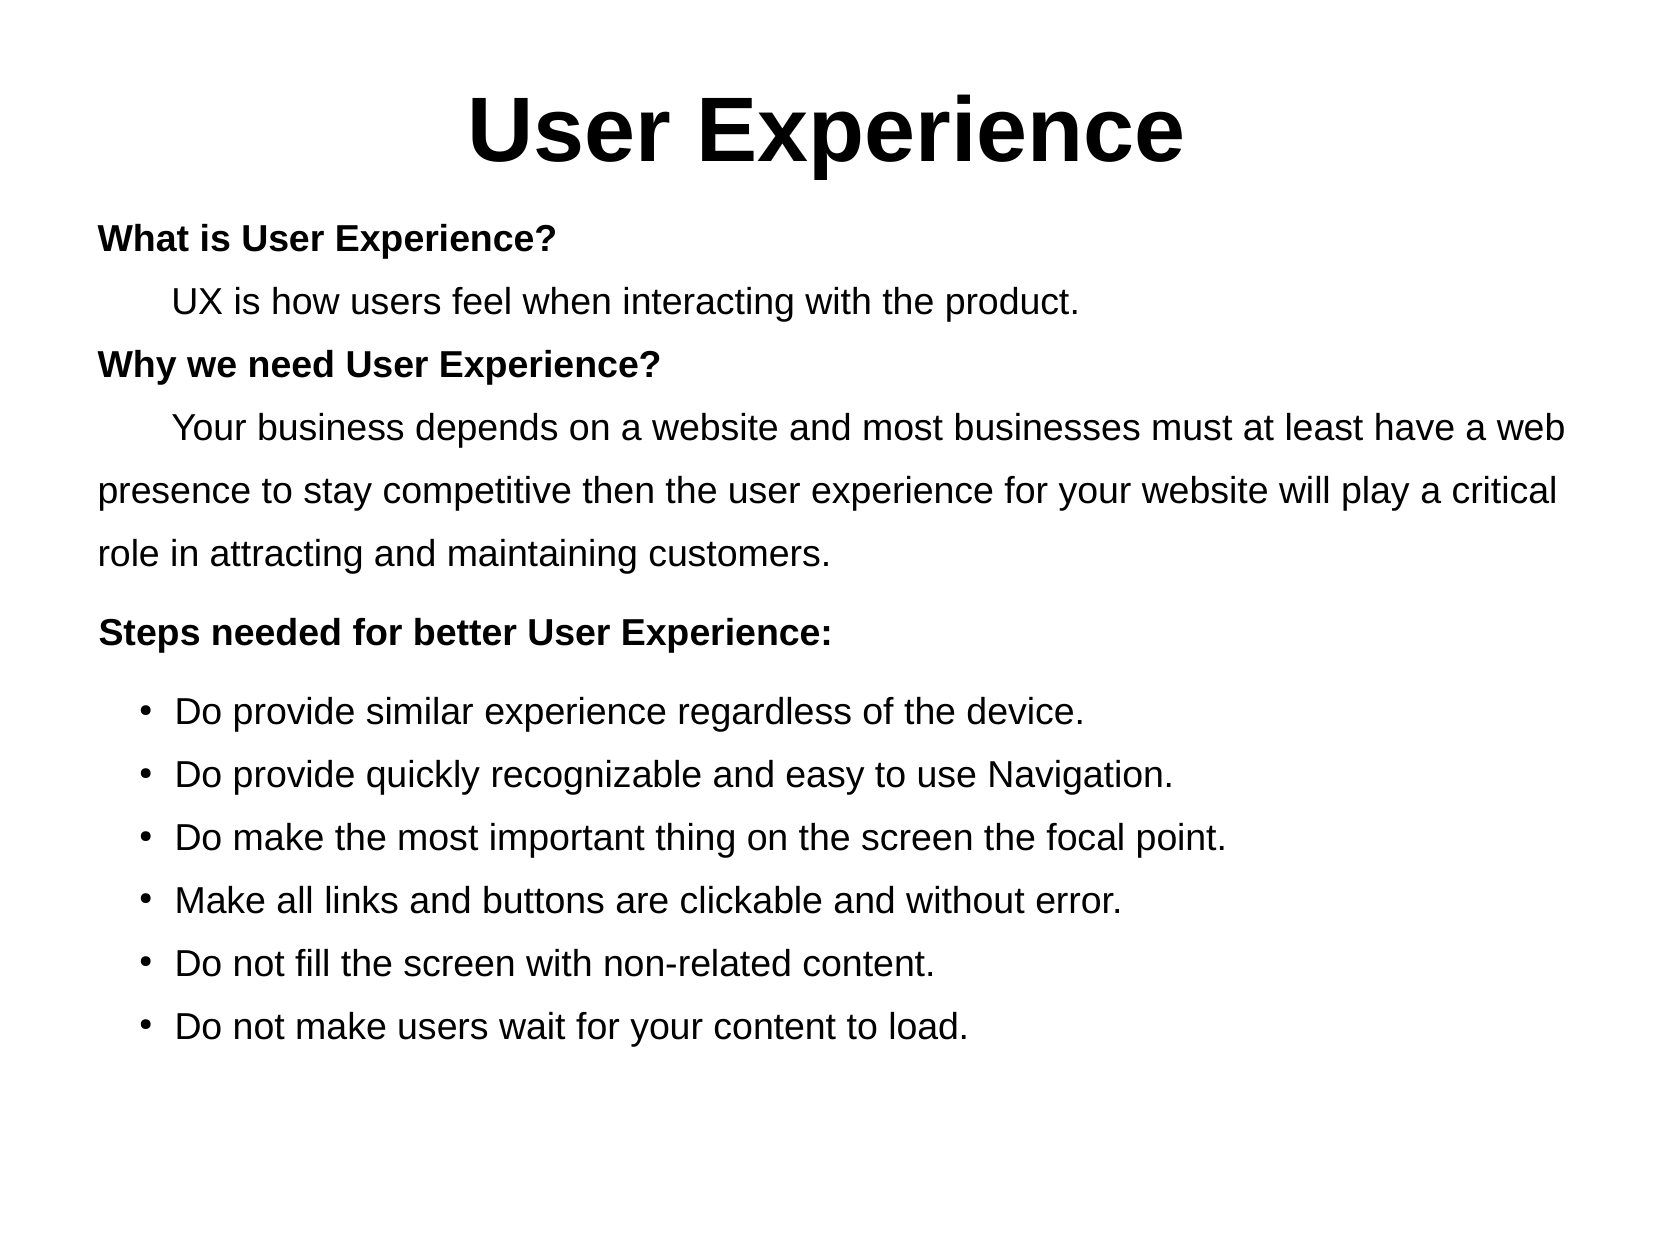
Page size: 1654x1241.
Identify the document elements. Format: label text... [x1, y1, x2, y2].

text_box Do provide similar experience regardless of the device. Do provide quickly recognizable and easy to use Navigation. Do make the most important thing on the screen the focal point. Make all links and buttons are clickable and without error. Do not fill the screen with non-related content. Do not make users wait for your content to load. [124, 620, 1595, 1146]
text_box What is User Experience? UX is how users feel when interacting with the product. Why we need User Experience? Your business depends on a website and most businesses must at least have a web presence to stay competitive then the user experience for your website will play a critical role in attracting and maintaining customers. [82, 210, 1606, 616]
title User Experience [82, 49, 1571, 210]
text_box Steps needed for better User Experience: [83, 604, 1329, 680]
